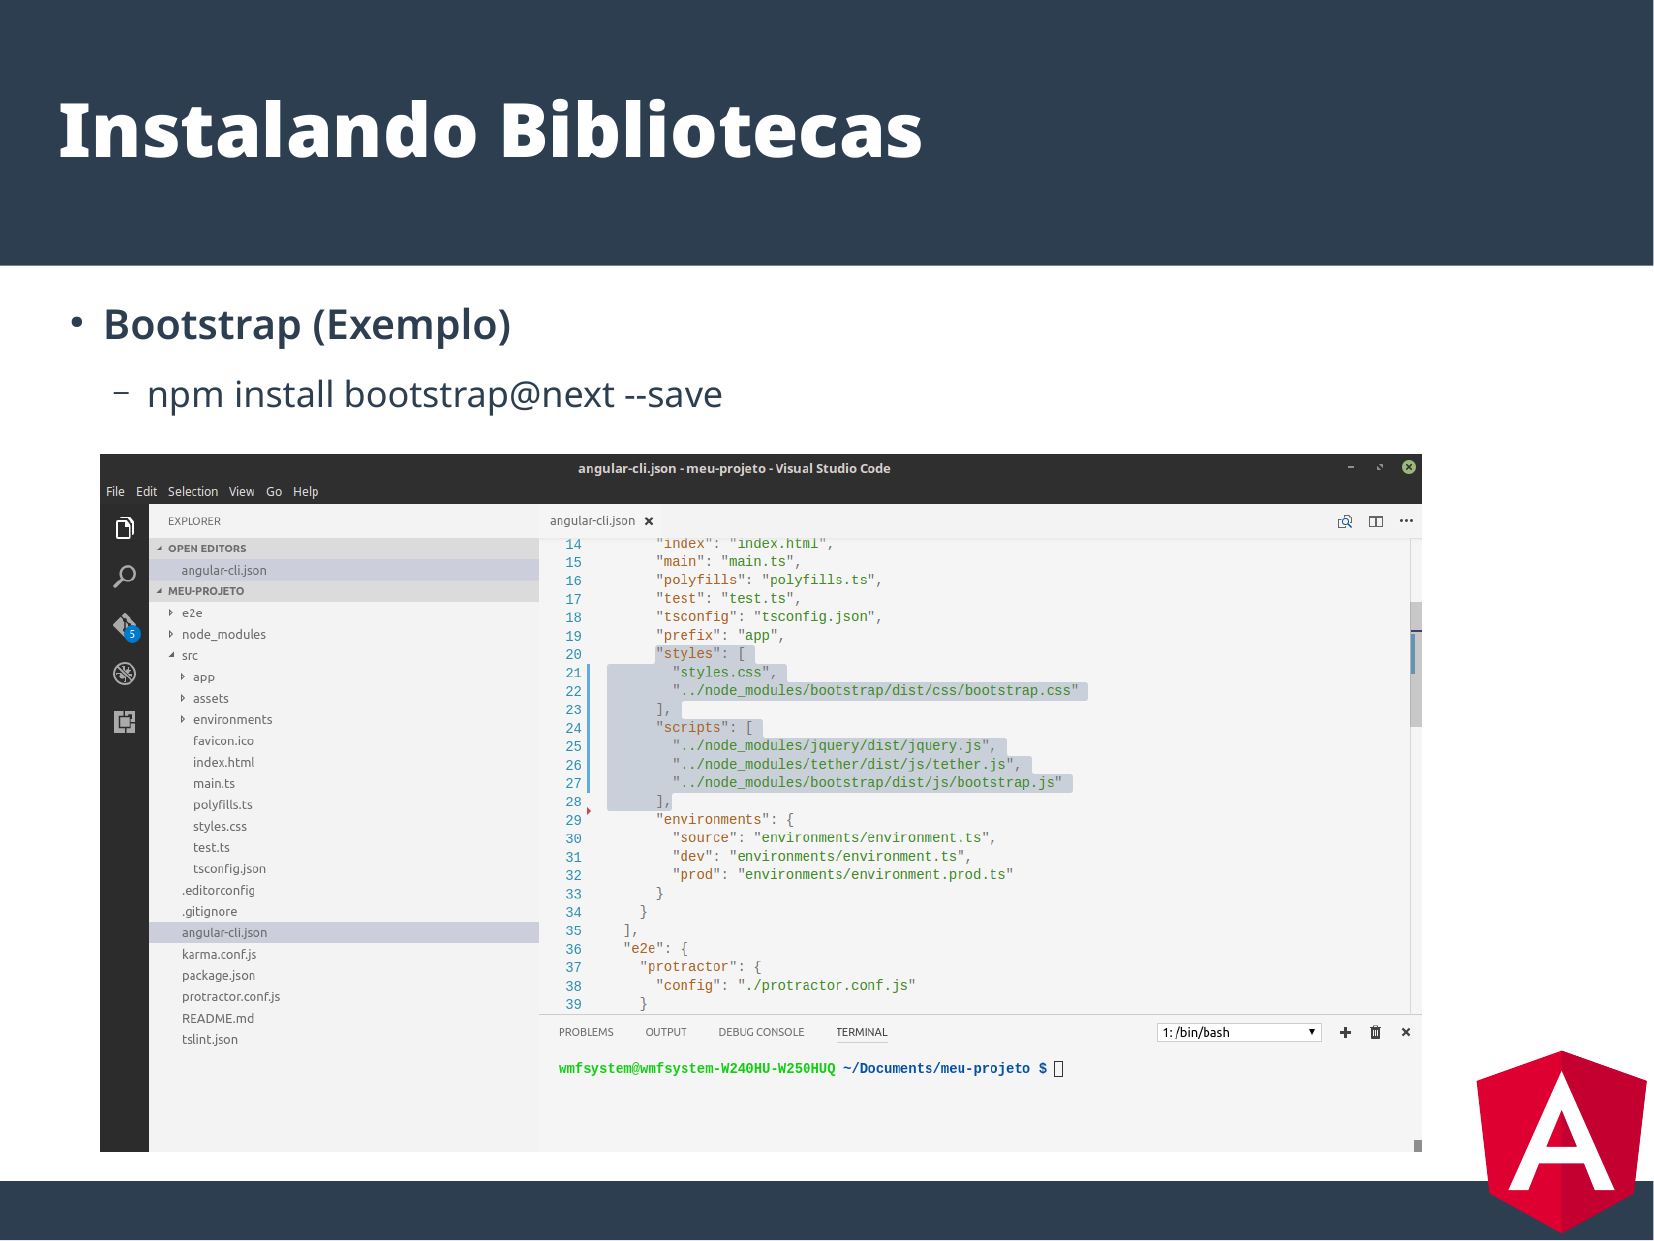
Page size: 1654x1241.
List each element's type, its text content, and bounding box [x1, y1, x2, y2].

list Bootstrap (Exemplo) npm install bootstrap@next --save [59, 295, 1595, 420]
picture [100, 454, 1422, 1152]
title Instalando Bibliotecas [59, 49, 1595, 207]
picture [1446, 1022, 1654, 1241]
